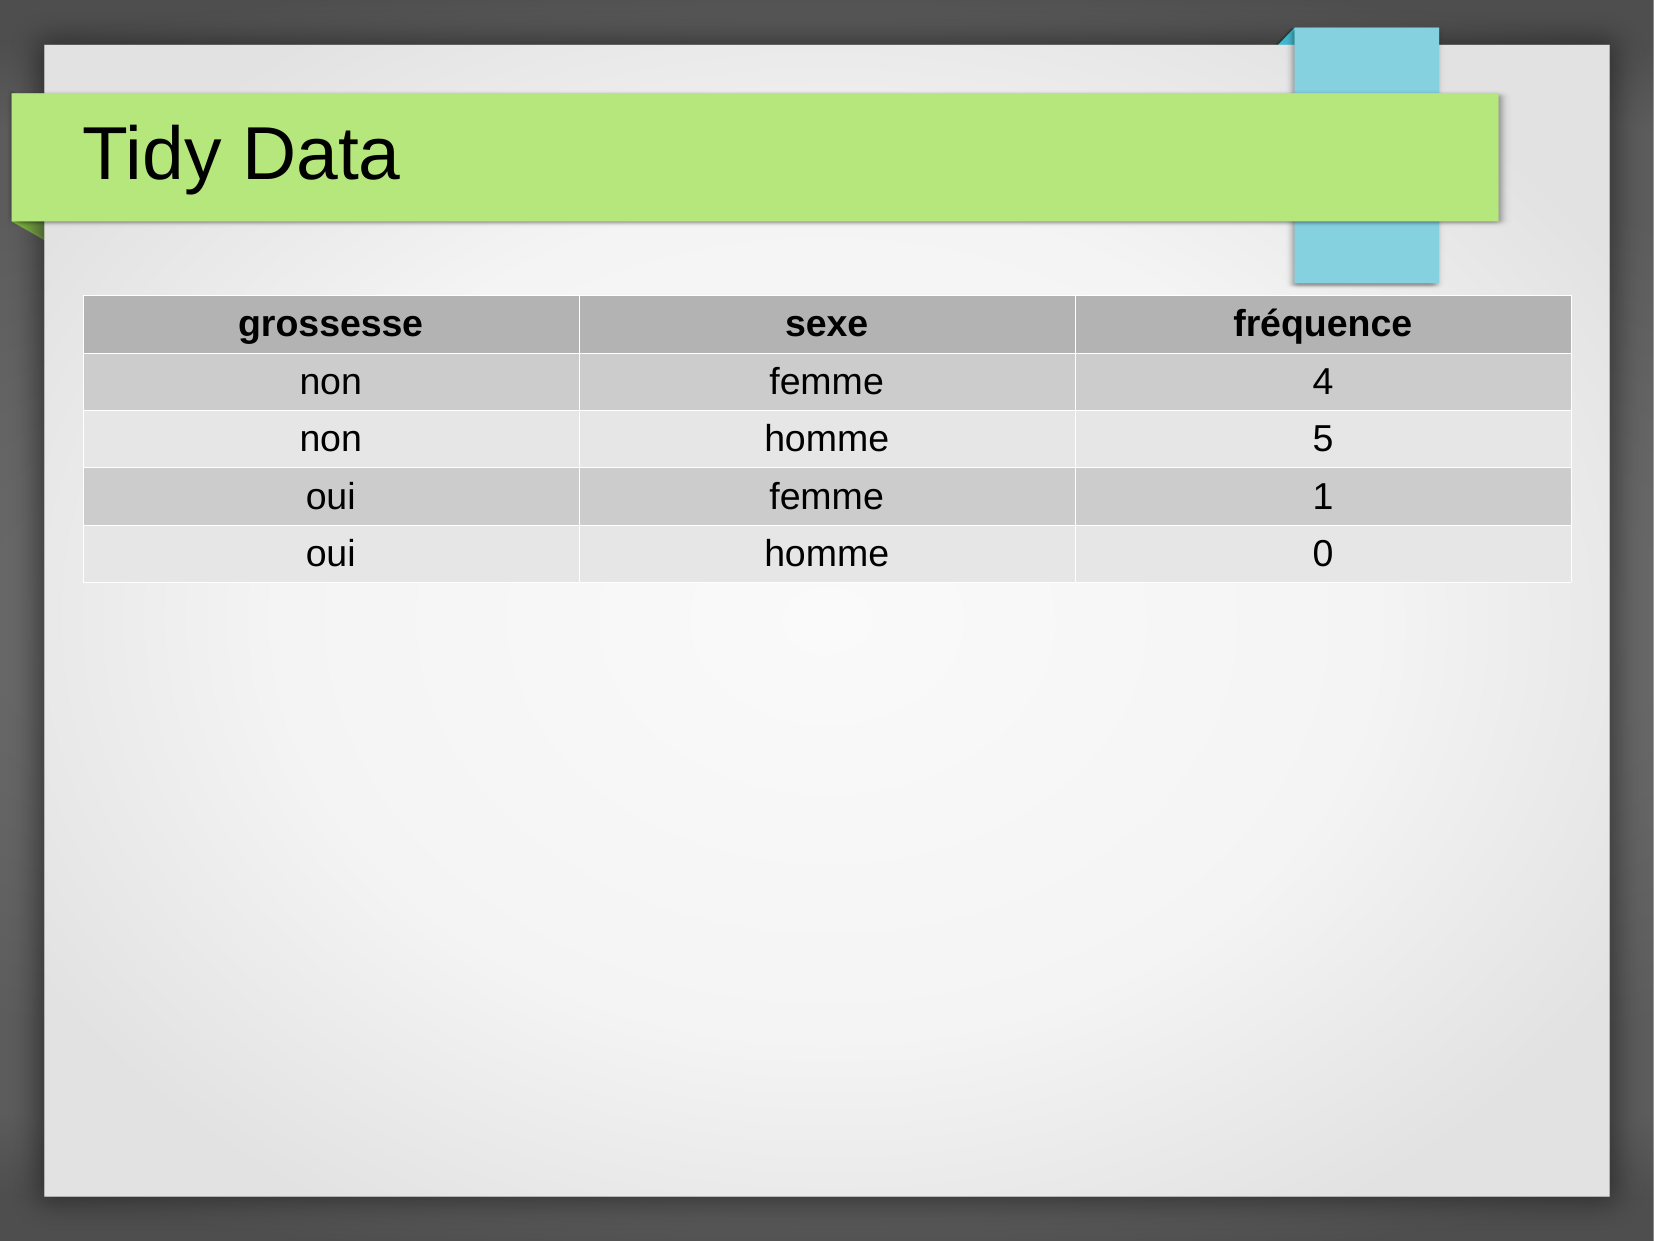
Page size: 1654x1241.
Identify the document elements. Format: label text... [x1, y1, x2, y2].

table_cell 5 [1076, 411, 1571, 467]
table_cell homme [580, 526, 1075, 582]
table_cell femme [580, 468, 1075, 525]
title Tidy Data [82, 94, 1264, 213]
picture [0, 0, 1654, 1241]
table_cell oui [84, 468, 579, 525]
table_cell 0 [1076, 526, 1571, 582]
table_cell 4 [1076, 354, 1571, 410]
table_header grossesse [84, 296, 579, 353]
table_cell 1 [1076, 468, 1571, 525]
table_header sexe [580, 296, 1075, 353]
table_cell homme [580, 411, 1075, 467]
table_cell non [84, 354, 579, 410]
table_header fréquence [1076, 296, 1571, 353]
table_cell oui [84, 526, 579, 582]
table_cell non [84, 411, 579, 467]
table_cell femme [580, 354, 1075, 410]
